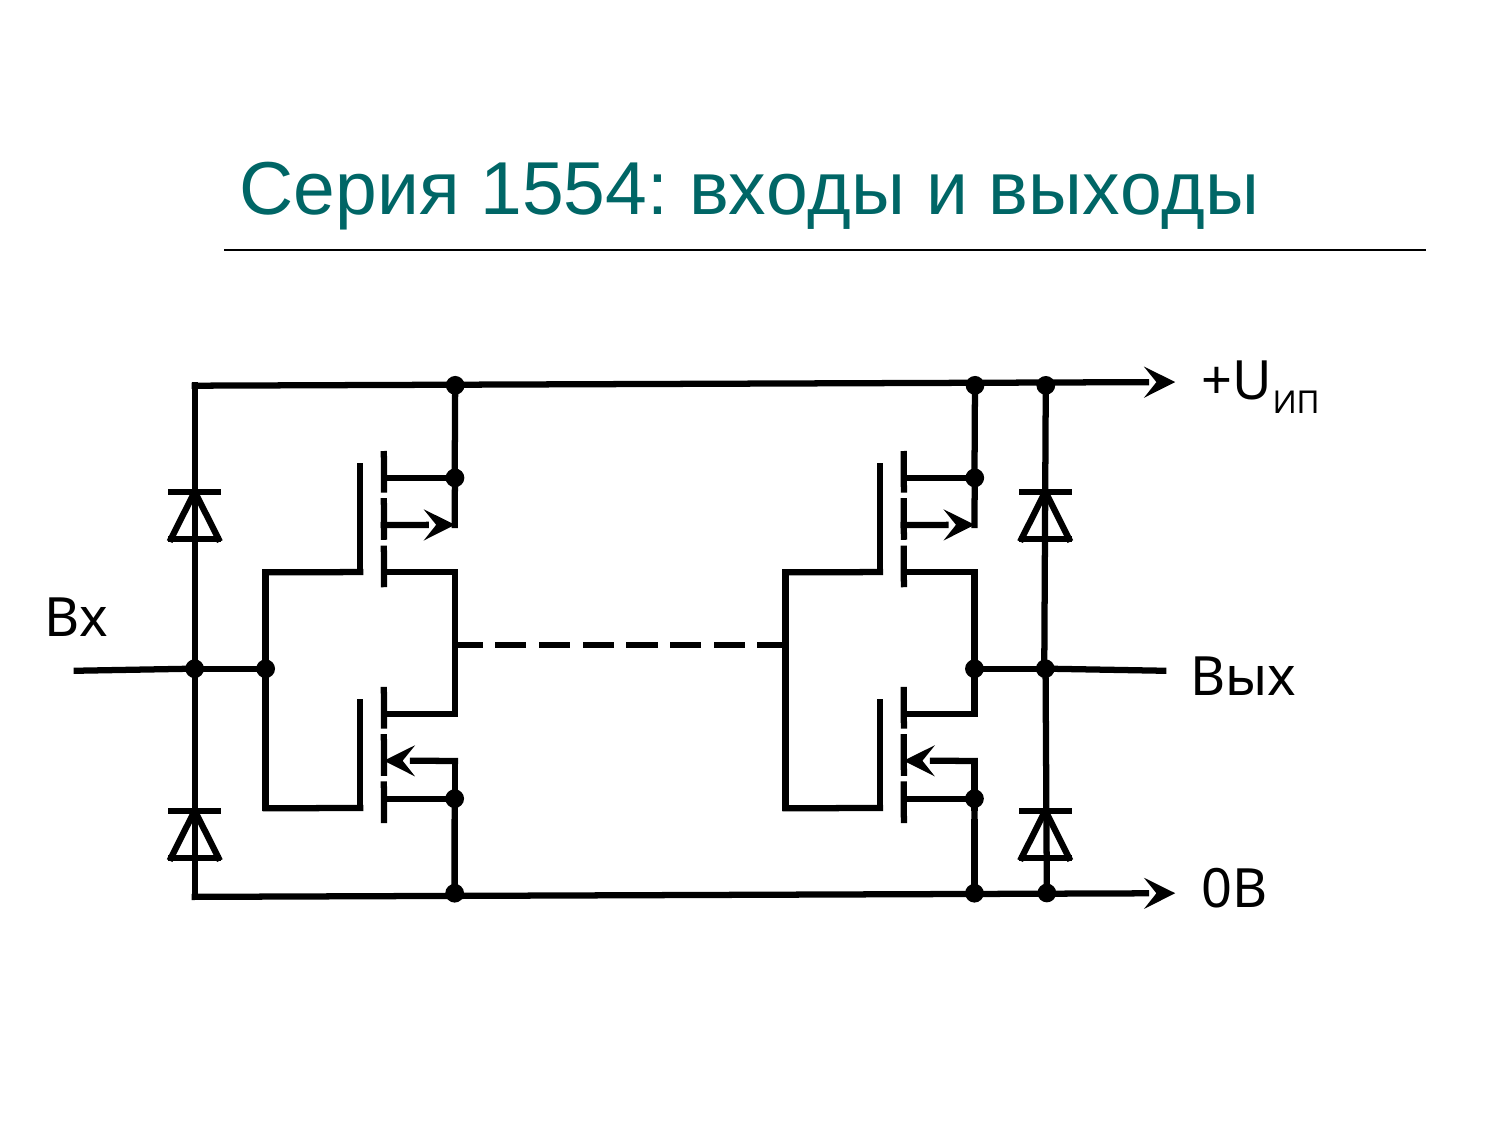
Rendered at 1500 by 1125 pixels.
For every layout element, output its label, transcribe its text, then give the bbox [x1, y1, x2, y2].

text_box 0В [1186, 846, 1376, 927]
text_box Вх [29, 574, 172, 655]
title Серия 1554: входы и выходы [224, 49, 1425, 237]
text_box Вых [1175, 633, 1341, 714]
text_box +UИП [1186, 337, 1376, 428]
